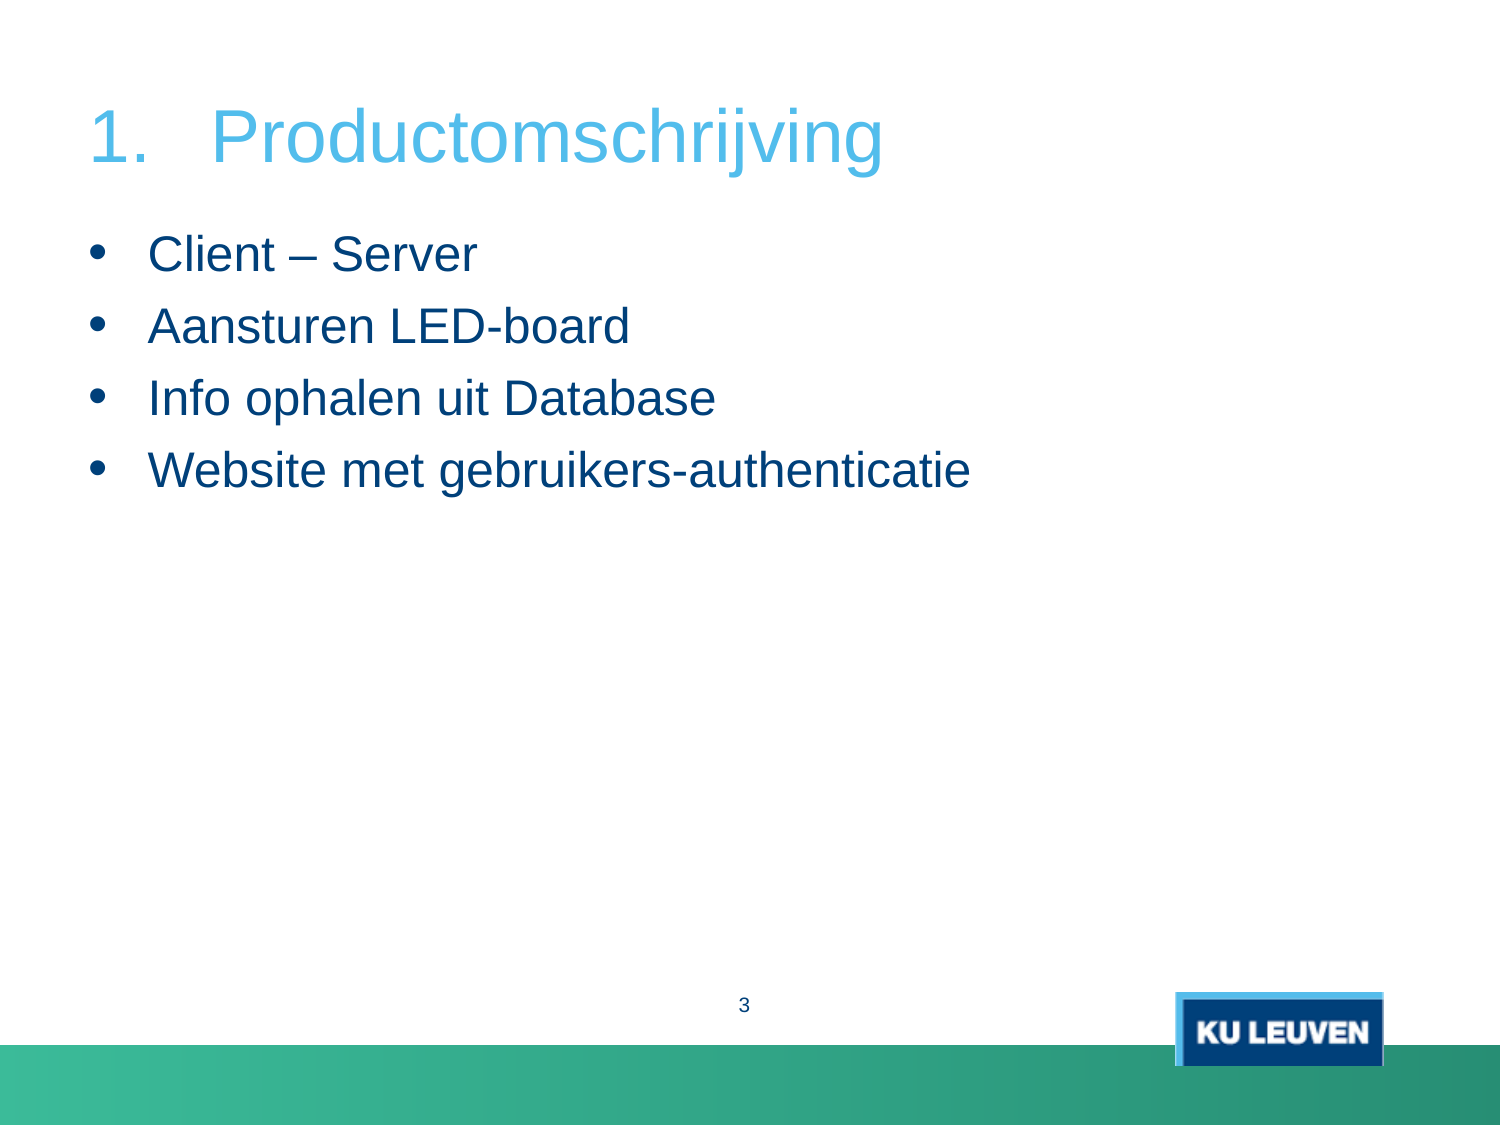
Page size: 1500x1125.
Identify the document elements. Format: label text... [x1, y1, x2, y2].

picture [1175, 992, 1384, 1066]
slide_number <number> [596, 992, 750, 1040]
list Client – Server Aansturen LED-board Info ophalen uit Database Website met gebruikers-authenticatie [88, 221, 1456, 948]
title Productomschrijving [88, 29, 1456, 178]
